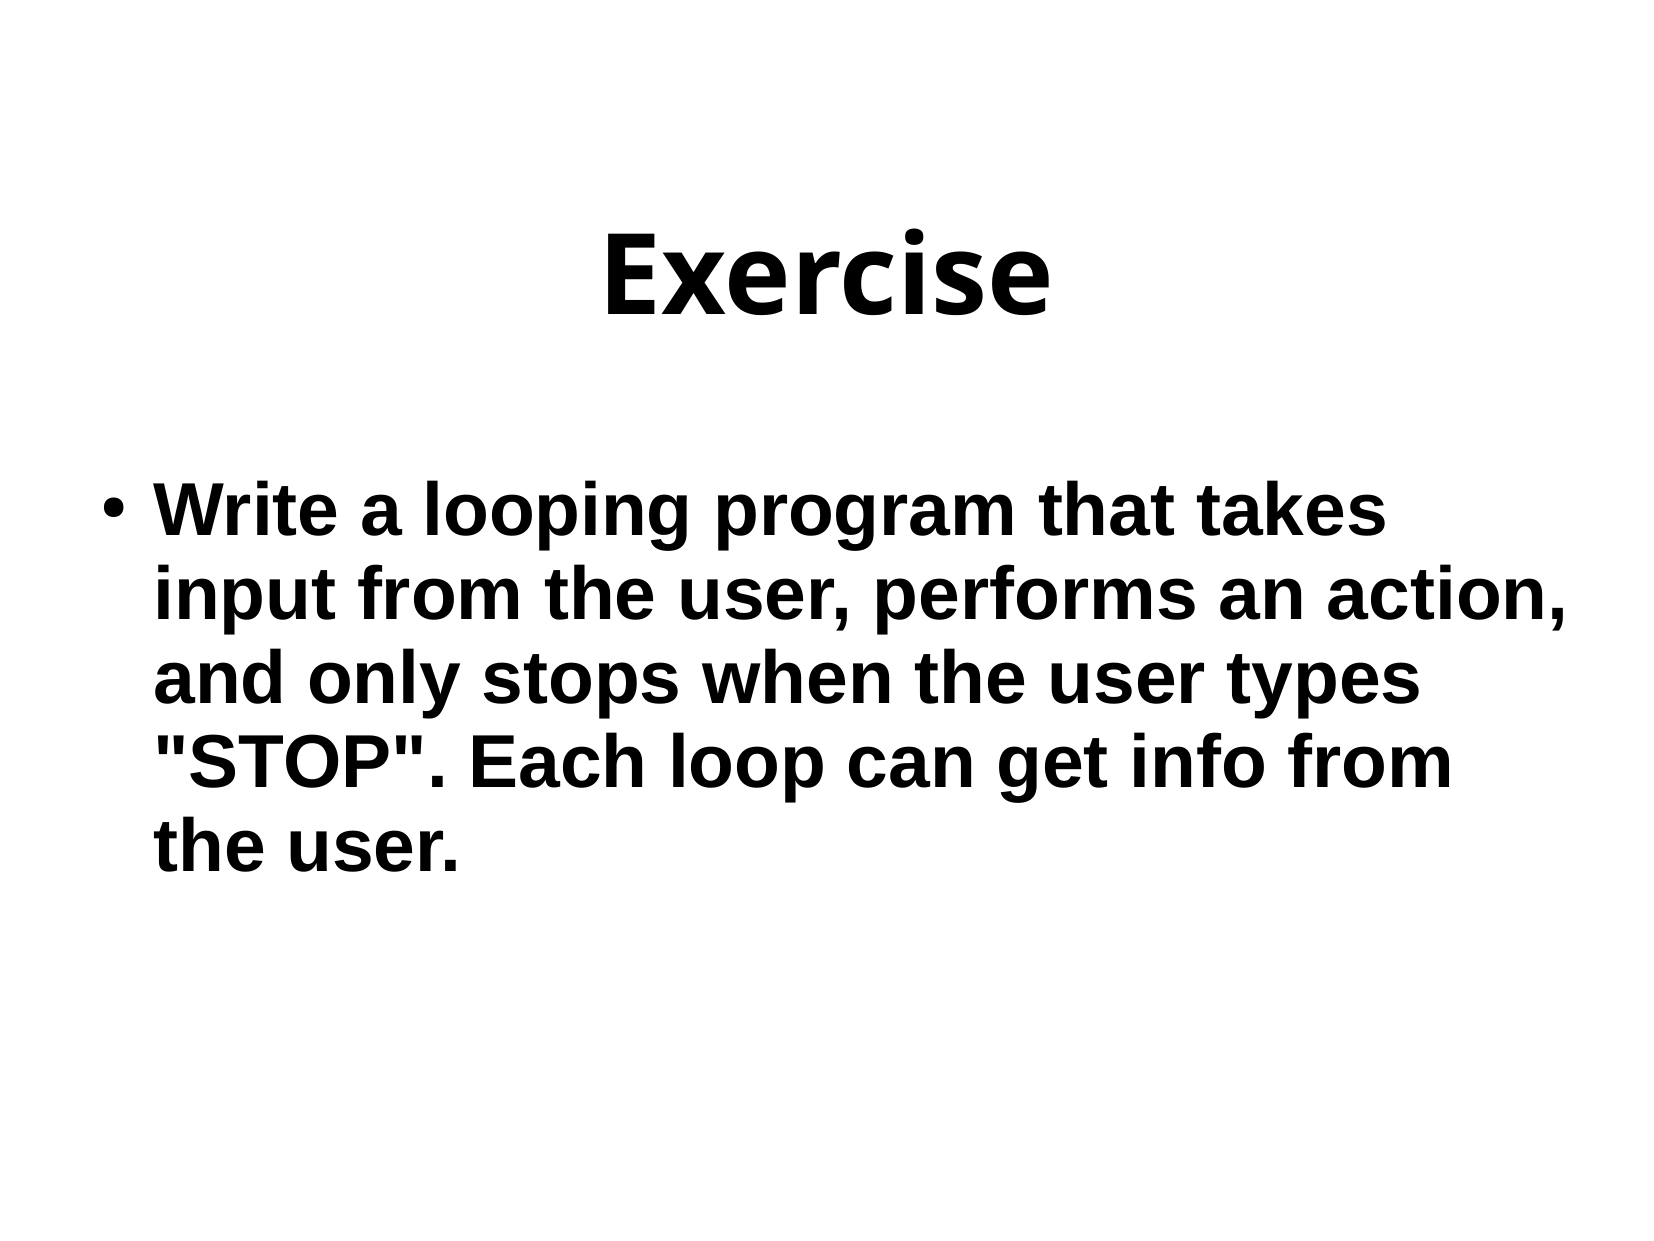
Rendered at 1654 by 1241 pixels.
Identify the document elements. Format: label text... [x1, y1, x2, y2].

title Exercise [82, 167, 1571, 375]
list Write a looping program that takes input from the user, performs an action, and only stops when the user types "STOP". Each loop can get info from the user. [82, 467, 1571, 1187]
